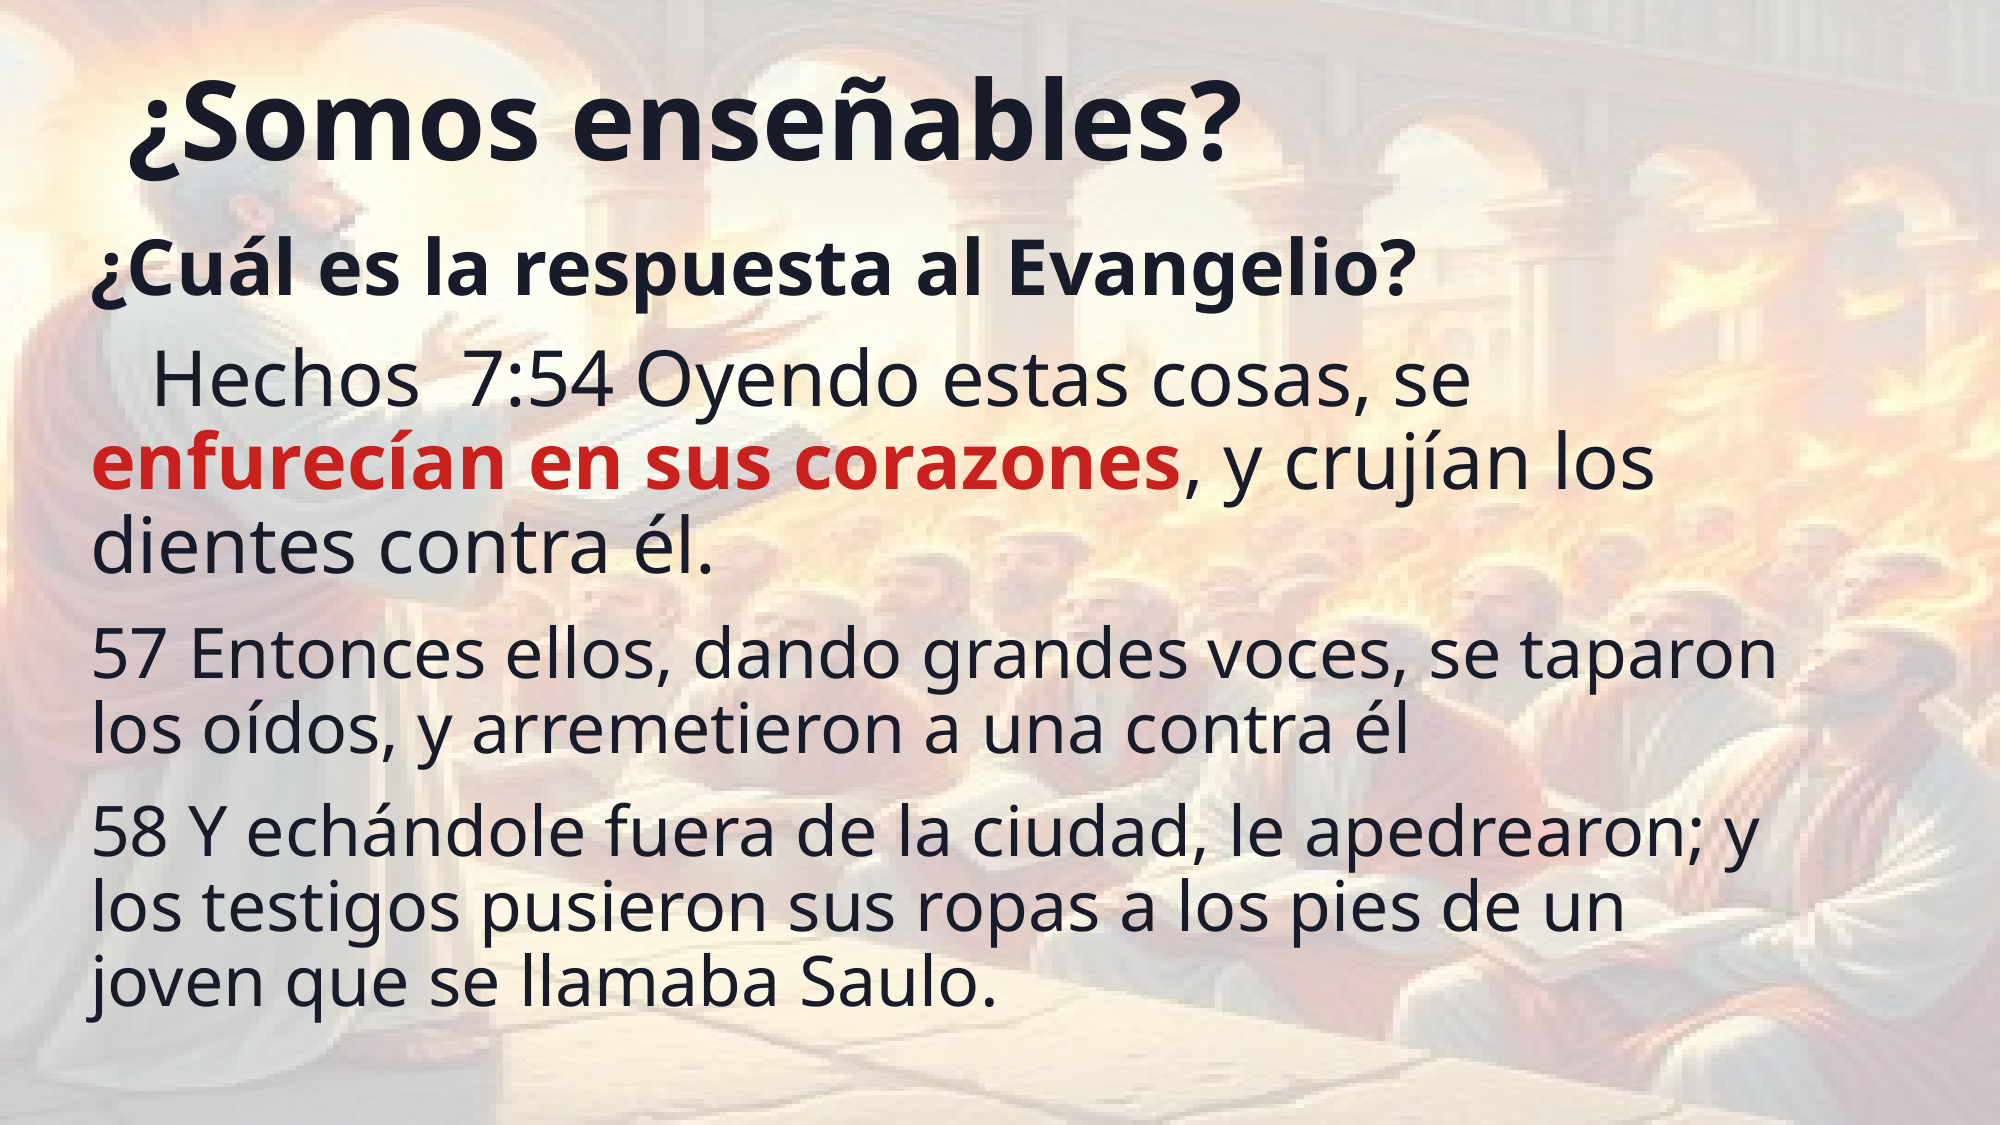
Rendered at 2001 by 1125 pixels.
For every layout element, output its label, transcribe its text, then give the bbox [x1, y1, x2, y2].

title ¿Somos enseñables? [112, 7, 1838, 225]
list ¿Cuál es la respuesta al Evangelio? Hechos 7:54 Oyendo estas cosas, se enfurecían en sus corazones, y crujían los dientes contra él. 57 Entonces ellos, dando grandes voces, se taparon los oídos, y arremetieron a una contra él 58 Y echándole fuera de la ciudad, le apedrearon; y los testigos pusieron sus ropas a los pies de un joven que se llamaba Saulo. [75, 221, 1800, 1047]
